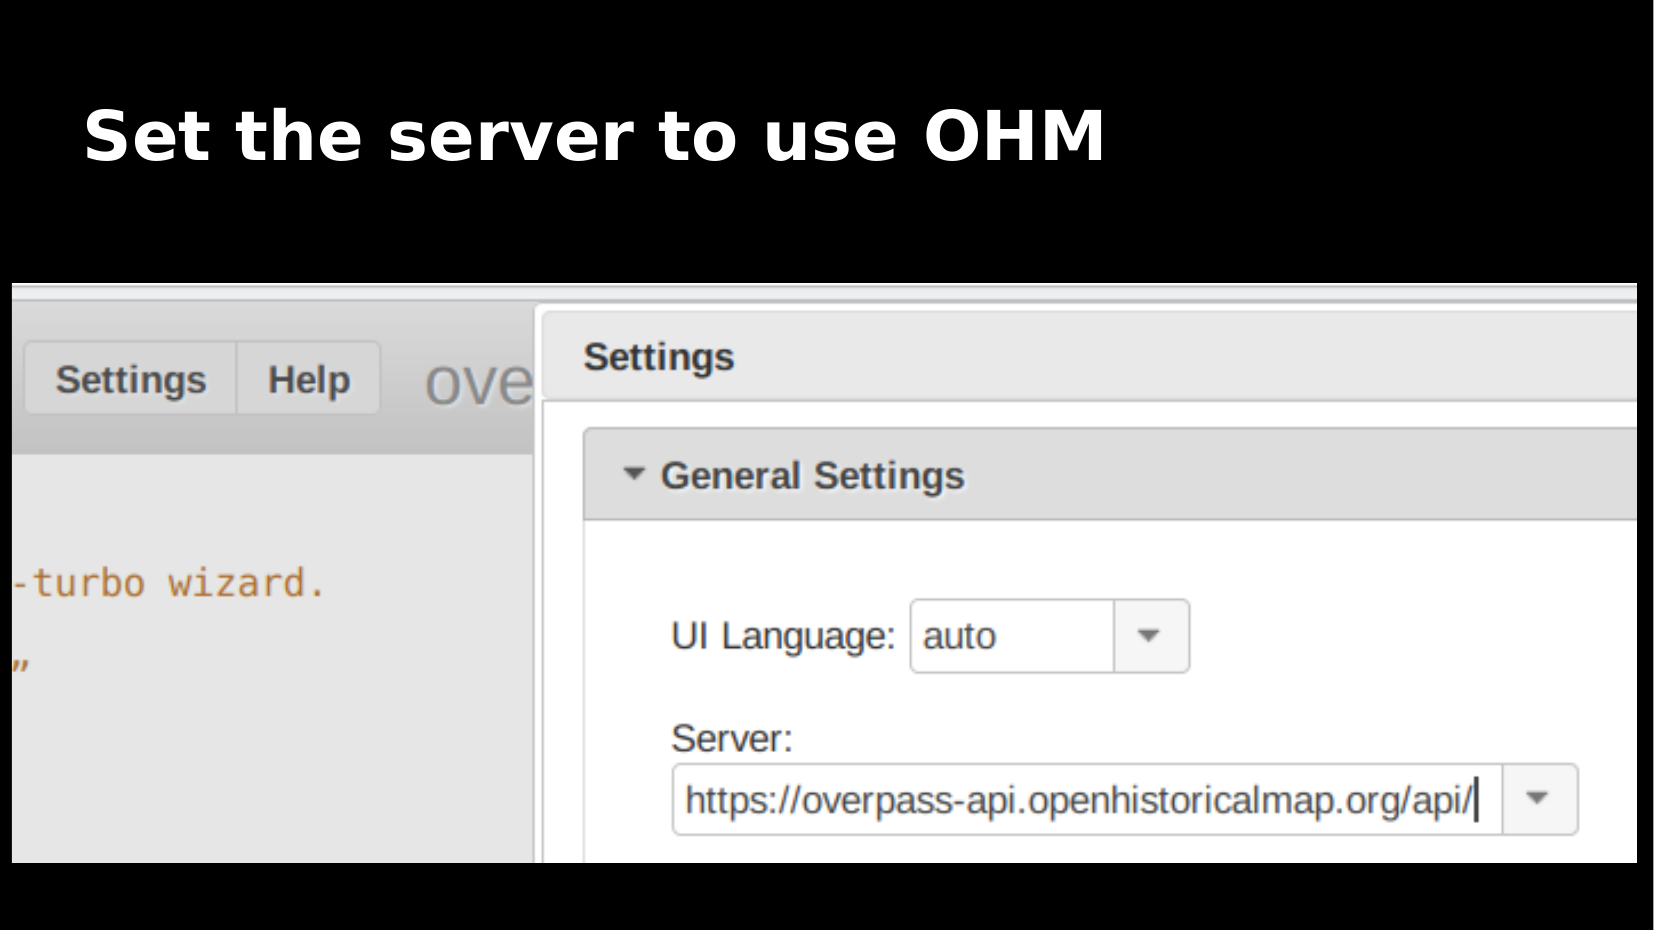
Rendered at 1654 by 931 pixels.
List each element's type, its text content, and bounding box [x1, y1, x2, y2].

title Set the server to use OHM [82, 59, 1571, 215]
picture [11, 283, 1637, 863]
